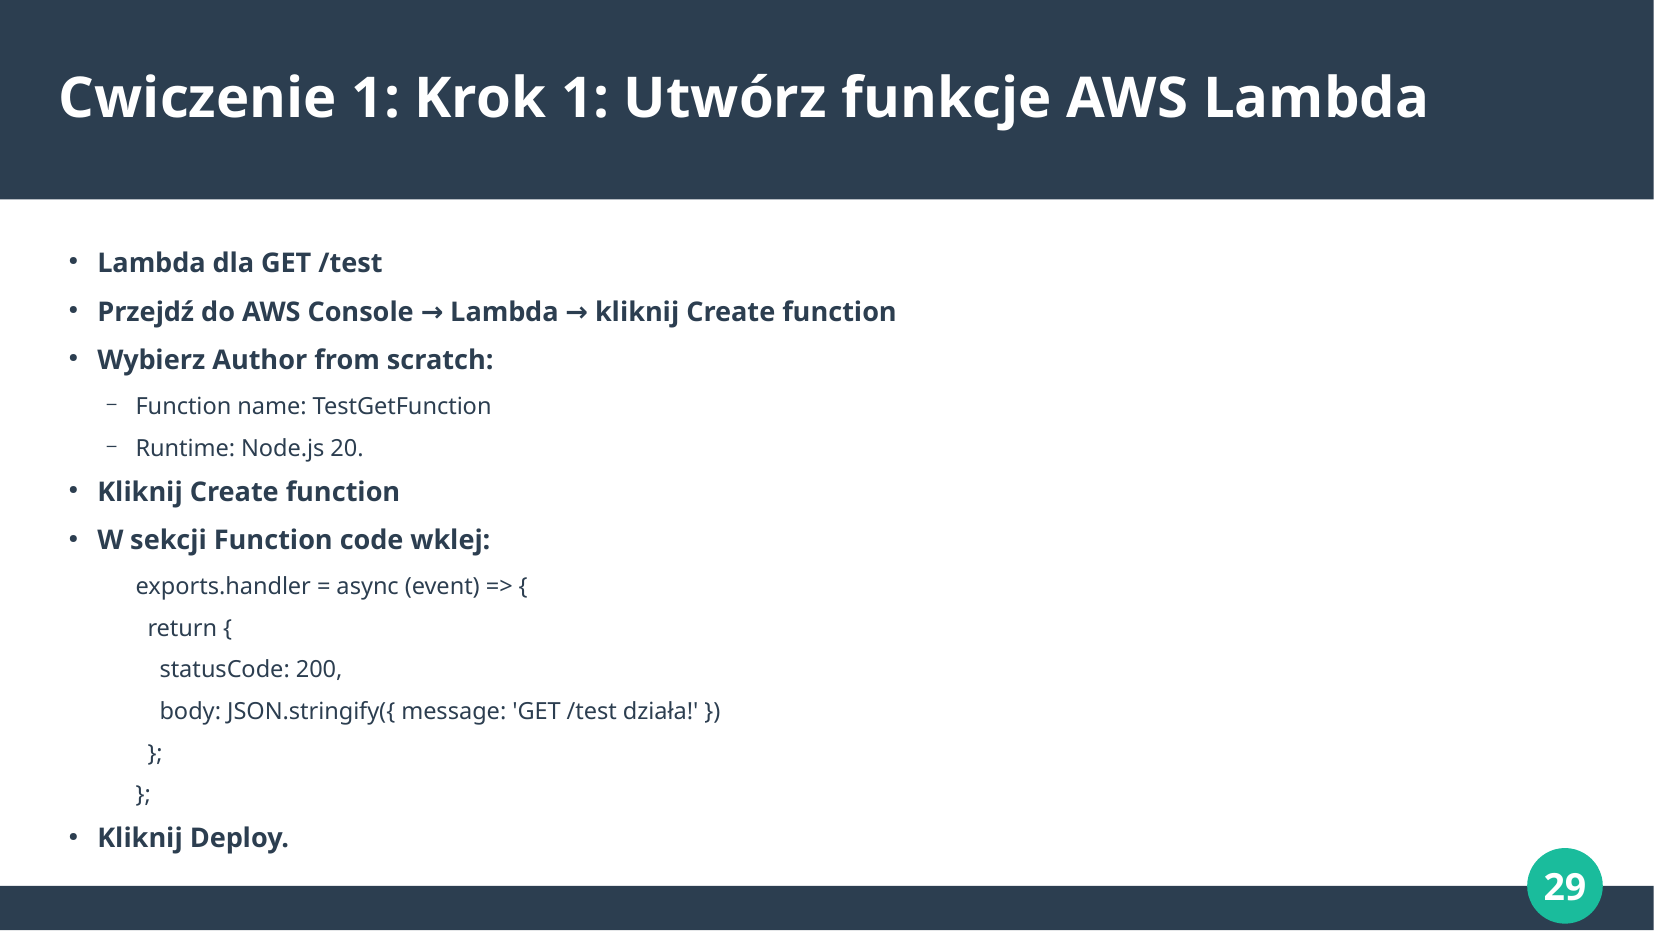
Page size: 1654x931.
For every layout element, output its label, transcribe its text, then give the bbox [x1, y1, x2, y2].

title Cwiczenie 1: Krok 1: Utwórz funkcje AWS Lambda [59, 37, 1595, 156]
list Lambda dla GET /test Przejdź do AWS Console → Lambda → kliknij Create function Wybierz Author from scratch: Function name: TestGetFunction Runtime: Node.js 20. Kliknij Create function W sekcji Function code wklej: exports.handler = async (event) => { return { statusCode: 200, body: JSON.stringify({ message: 'GET /test działa!' }) }; }; Kliknij Deploy. [59, 243, 1538, 864]
